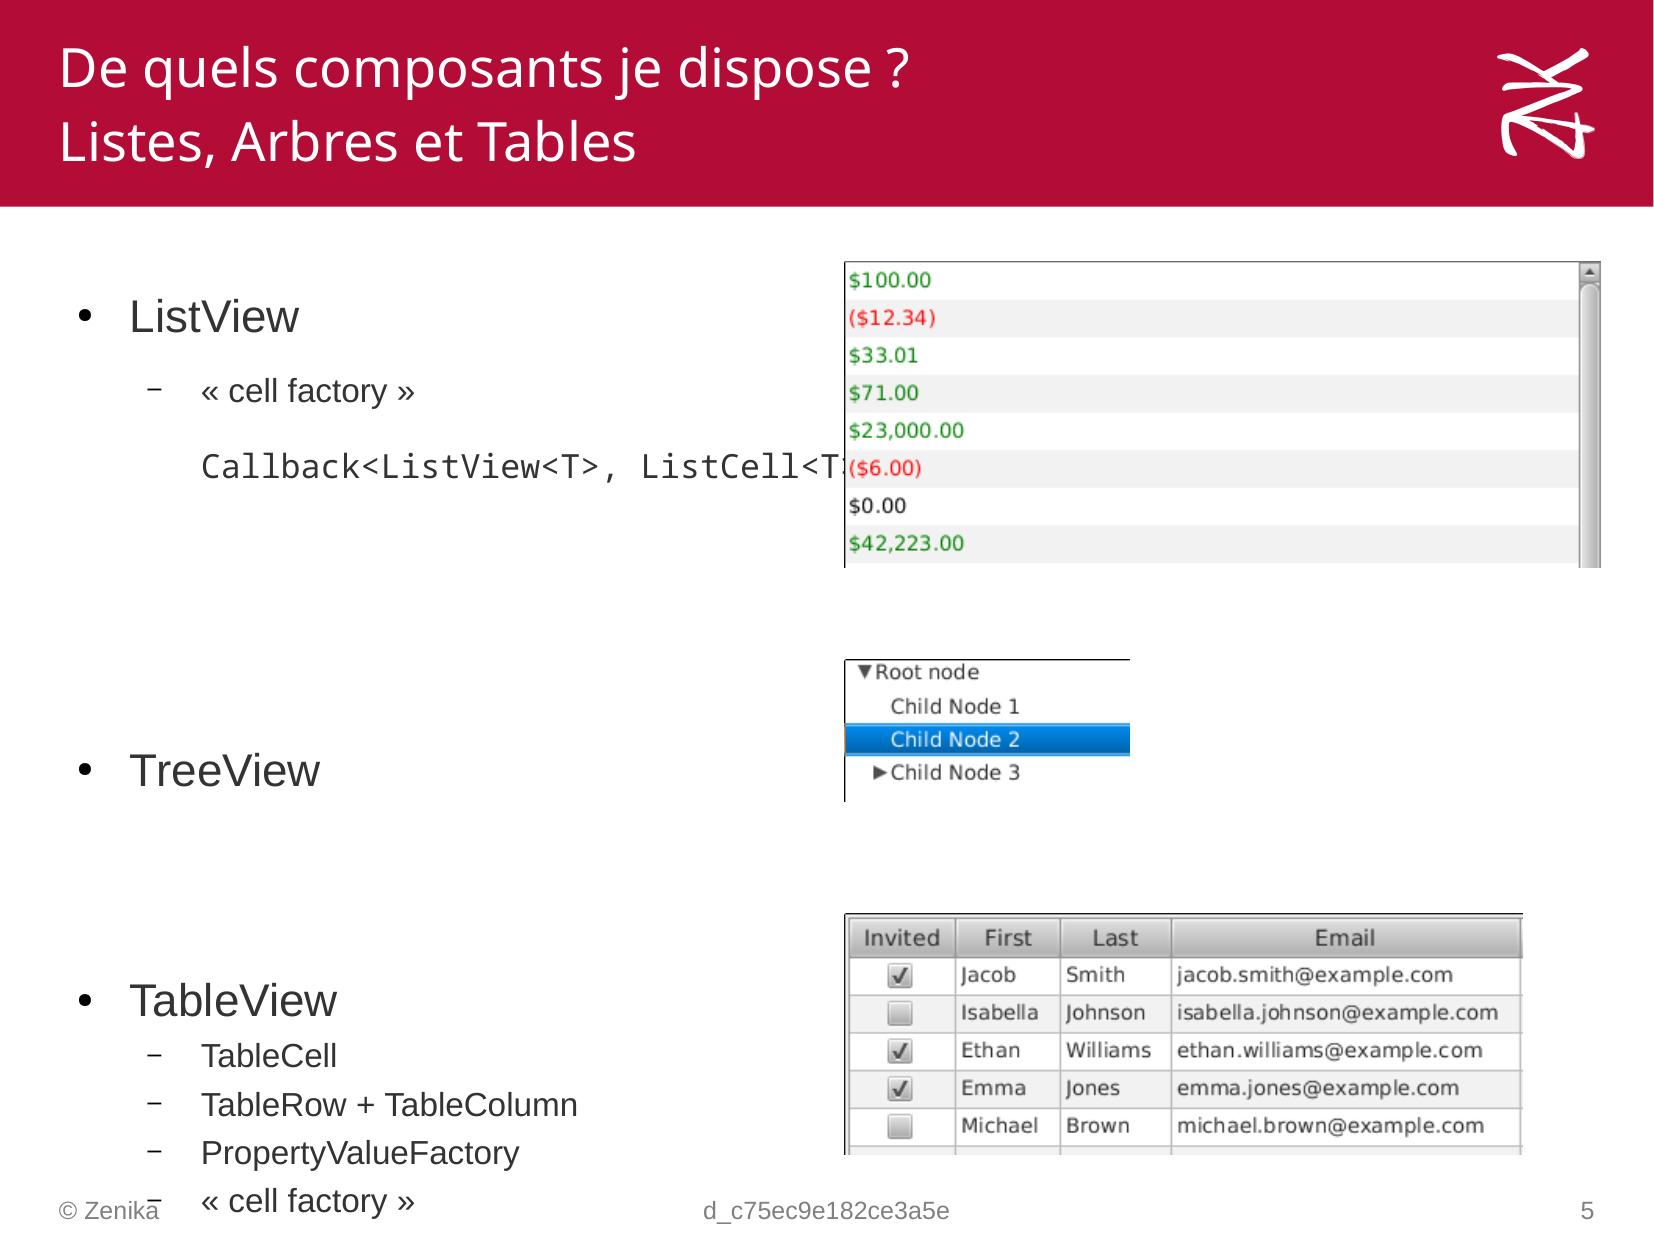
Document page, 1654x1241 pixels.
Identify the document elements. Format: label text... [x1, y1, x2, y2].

picture [844, 659, 1130, 802]
list ListView « cell factory » Callback<ListView<T>, ListCell<T>> TreeView TableView TableCell TableRow + TableColumn PropertyValueFactory « cell factory » [59, 265, 1595, 1182]
picture [844, 913, 1523, 1155]
title De quels composants je dispose ? Listes, Arbres et Tables [59, 29, 1595, 178]
picture [844, 261, 1601, 568]
